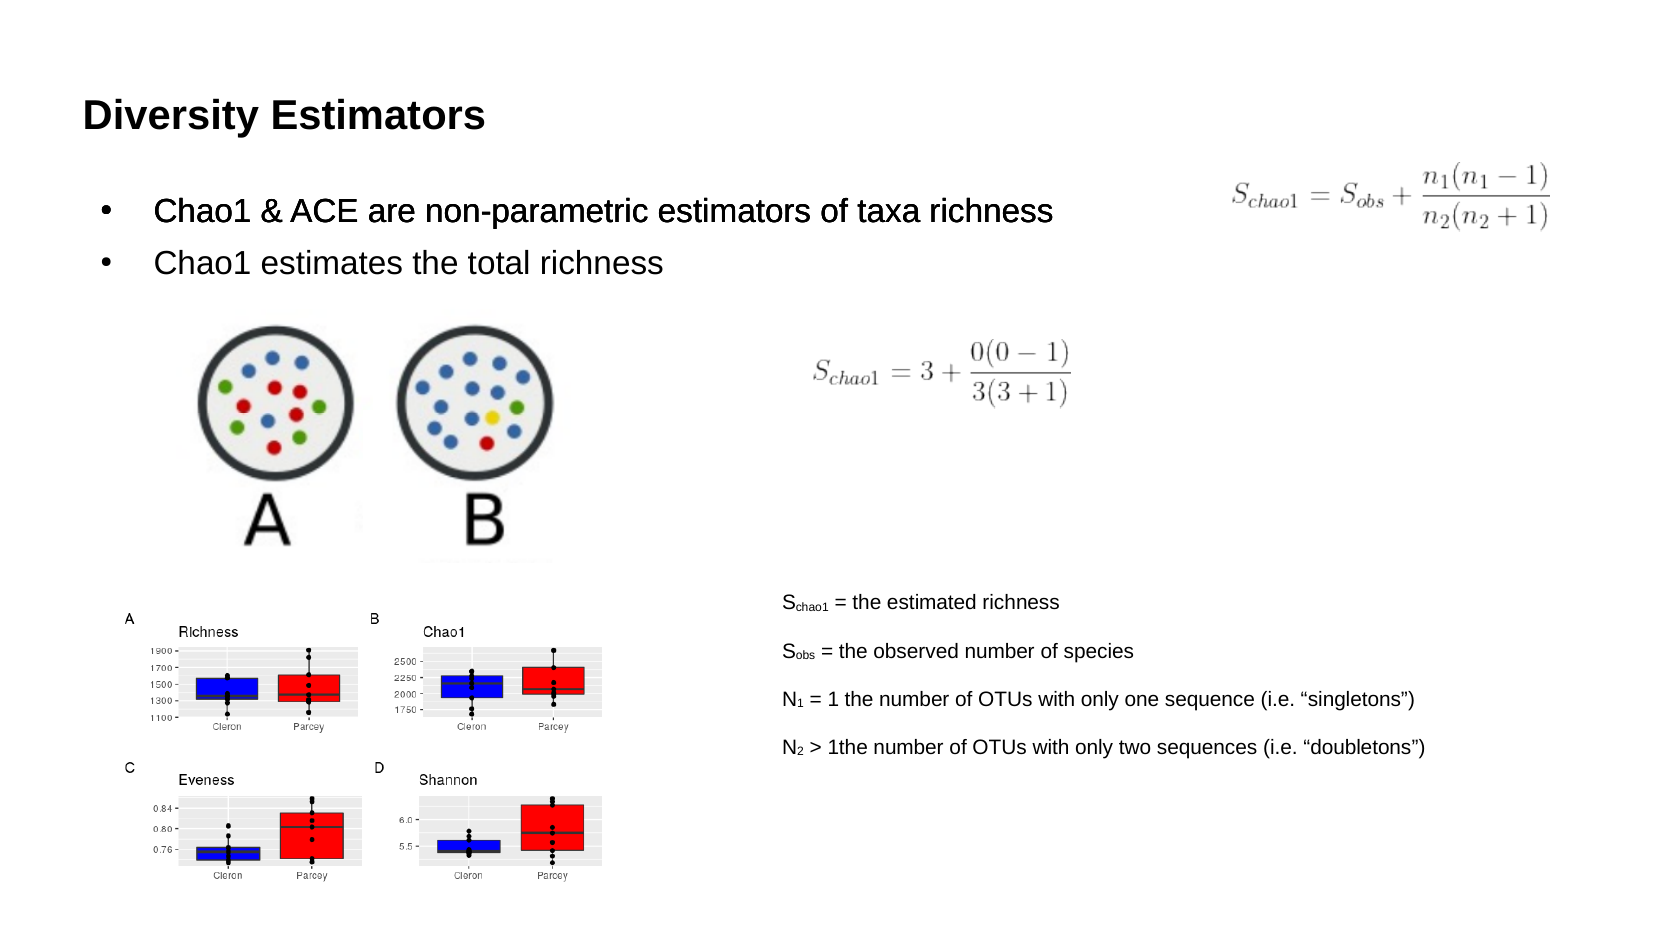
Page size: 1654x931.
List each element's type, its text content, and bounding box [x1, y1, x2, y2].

picture [1231, 162, 1550, 192]
title Diversity Estimators [82, 37, 1571, 192]
text_box Schao1 = the estimated richness Sobs = the observed number of species N1 = 1 the number of OTUs with only one sequence (i.e. “singletons”) N2 > 1the number of OTUs with only two sequences (i.e. “doubletons”) [767, 583, 1463, 815]
list Chao1 & ACE are non-parametric estimators of taxa richness Chao1 estimates the total richness [82, 192, 1571, 732]
picture [112, 599, 614, 908]
picture [812, 339, 1071, 409]
